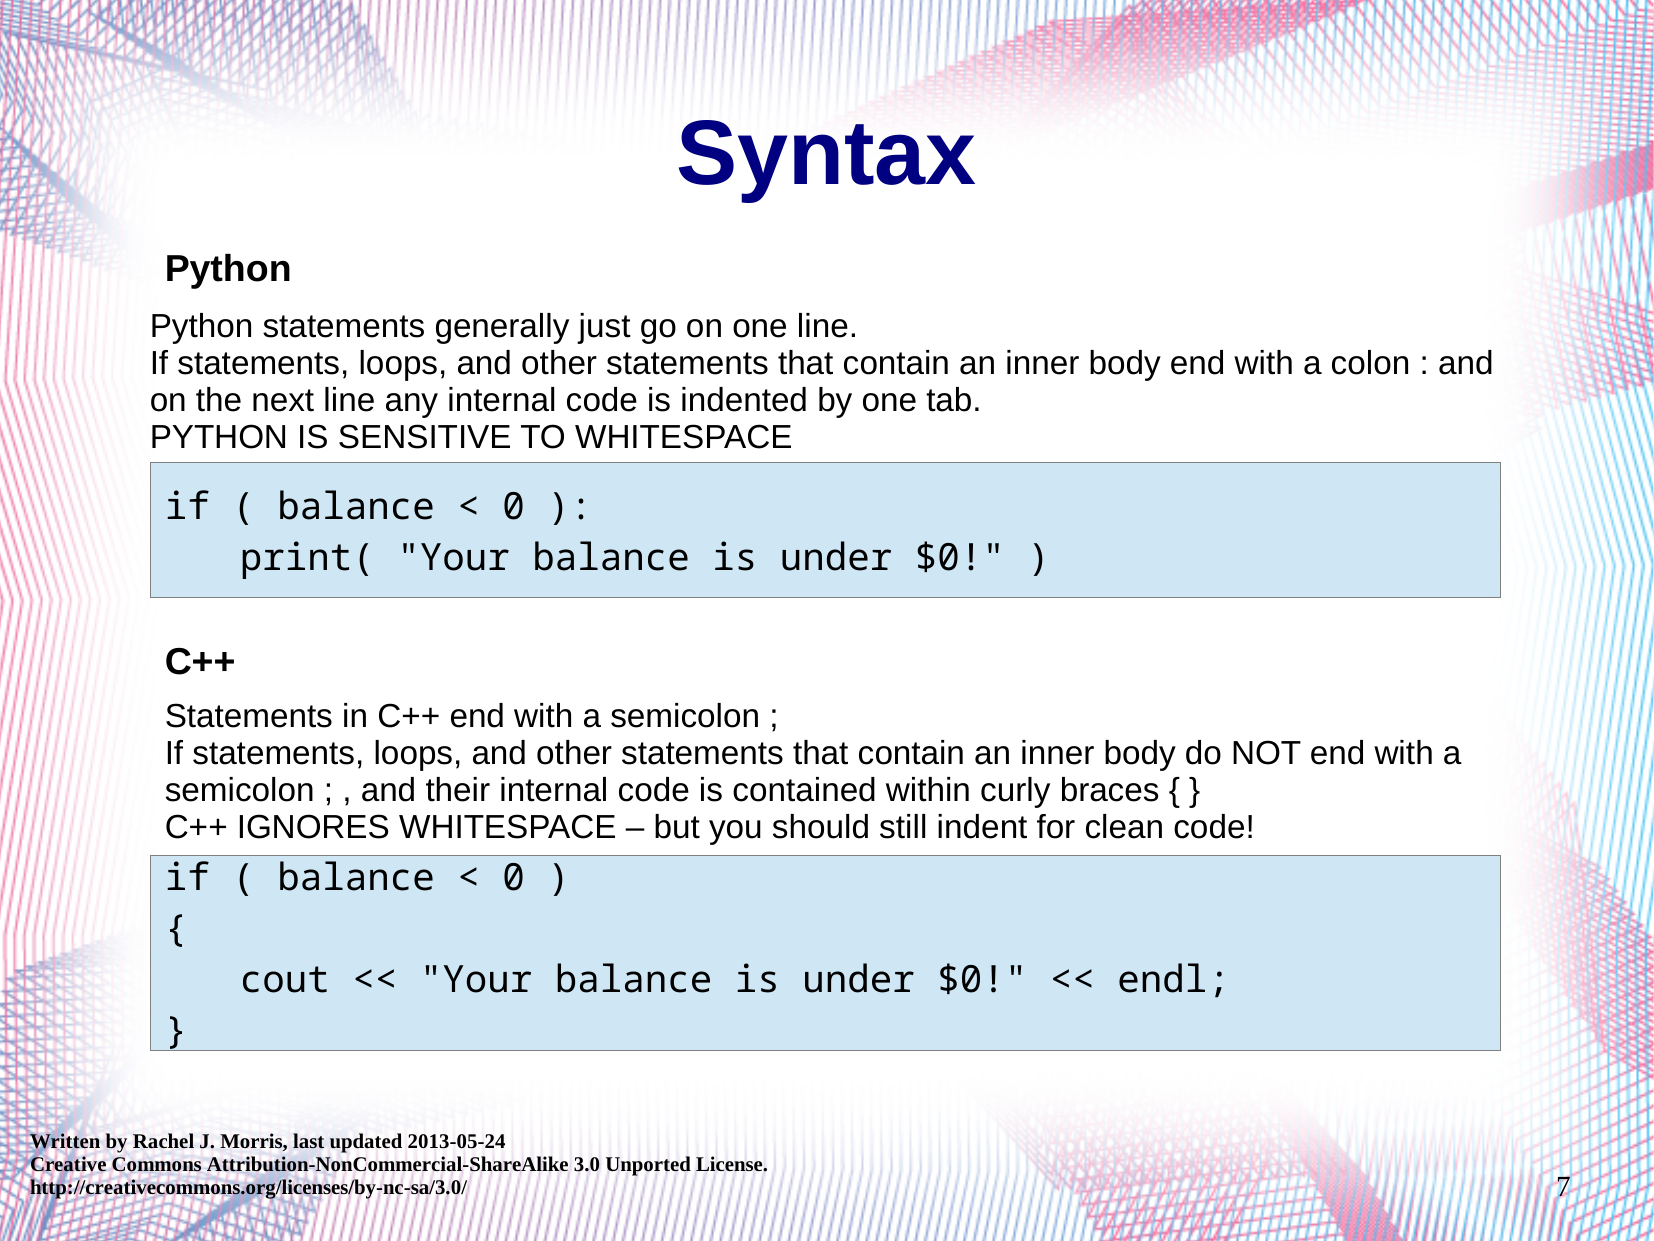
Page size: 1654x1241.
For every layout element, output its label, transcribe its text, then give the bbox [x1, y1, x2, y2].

text_box Python [150, 240, 751, 297]
text_box Python statements generally just go on one line. If statements, loops, and other statements that contain an inner body end with a colon : and on the next line any internal code is indented by one tab. PYTHON IS SENSITIVE TO WHITESPACE [135, 300, 1516, 465]
text_box if ( balance < 0 ) { cout << "Your balance is under $0!" << endl; } [150, 855, 1501, 1051]
text_box if ( balance < 0 ): print( "Your balance is under $0!" ) [150, 462, 1501, 598]
text_box C++ [150, 633, 751, 690]
text_box Statements in C++ end with a semicolon ; If statements, loops, and other statements that contain an inner body do NOT end with a semicolon ; , and their internal code is contained within curly braces { } C++ IGNORES WHITESPACE – but you should still indent for clean code! [150, 690, 1546, 855]
title Syntax [82, 49, 1571, 257]
picture [0, 0, 1654, 1241]
